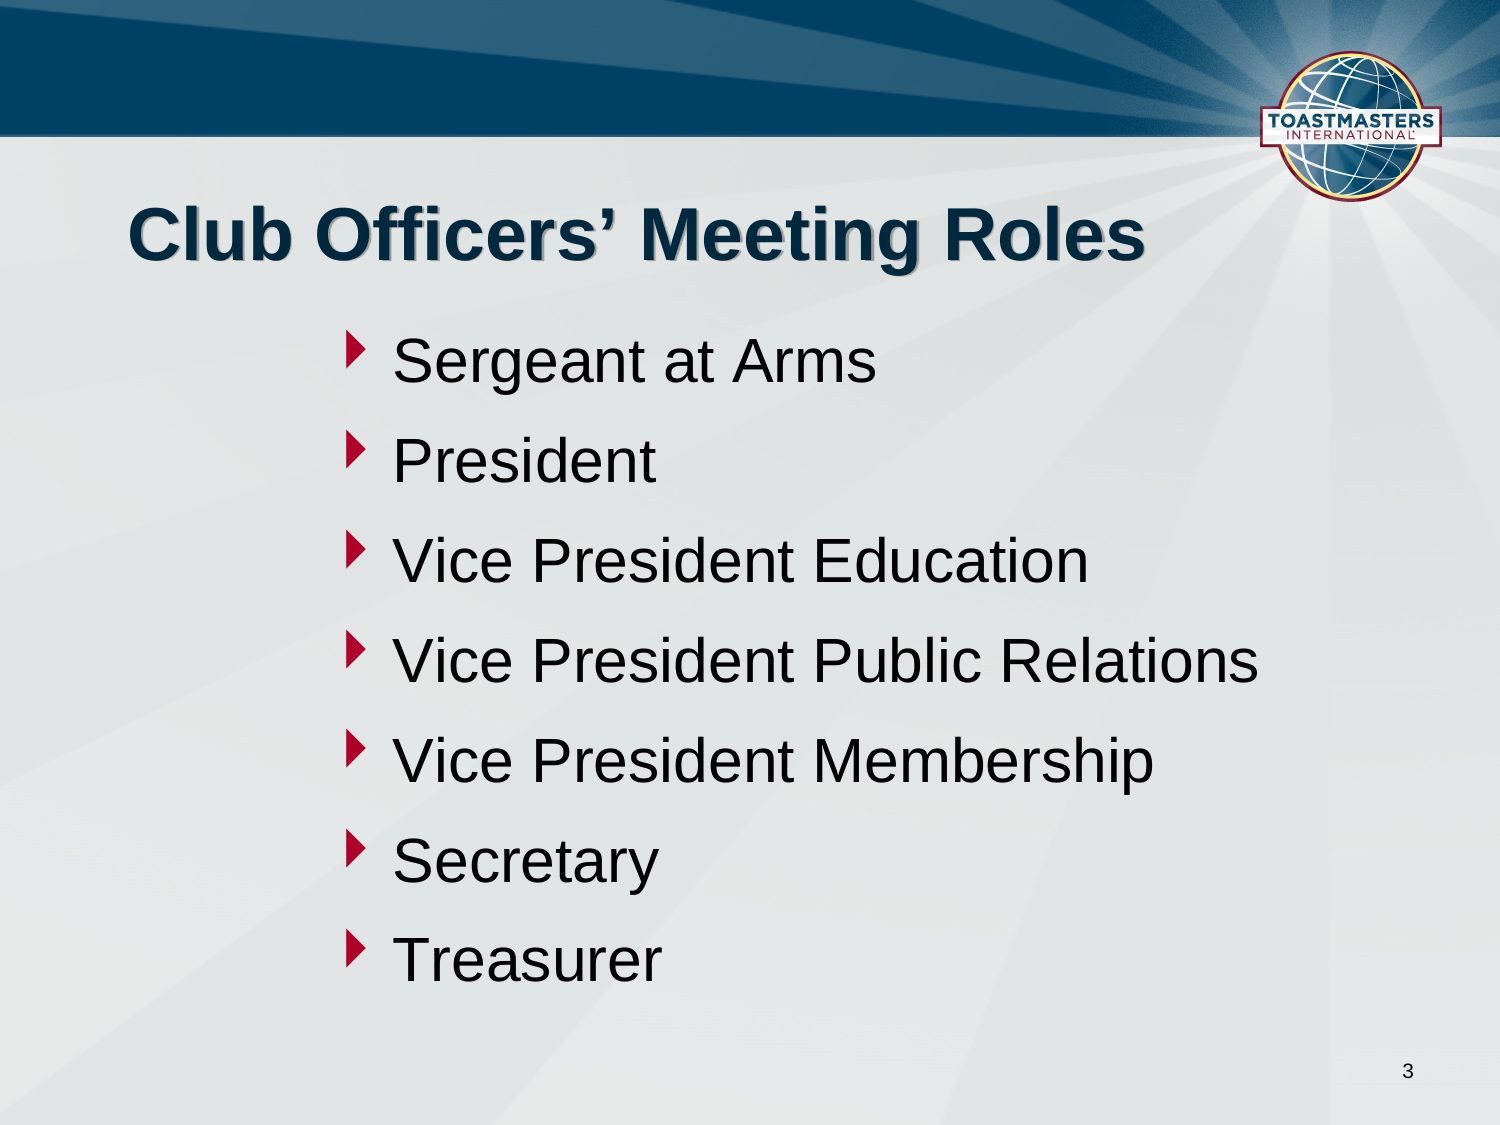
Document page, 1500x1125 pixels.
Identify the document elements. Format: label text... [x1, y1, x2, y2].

text_box 3 [1387, 1050, 1428, 1091]
list Sergeant at Arms President Vice President Education Vice President Public Relations Vice President Membership Secretary Treasurer [312, 312, 1375, 1088]
picture [0, 0, 1500, 1125]
title Club Officers’ Meeting Roles [112, 149, 1188, 325]
